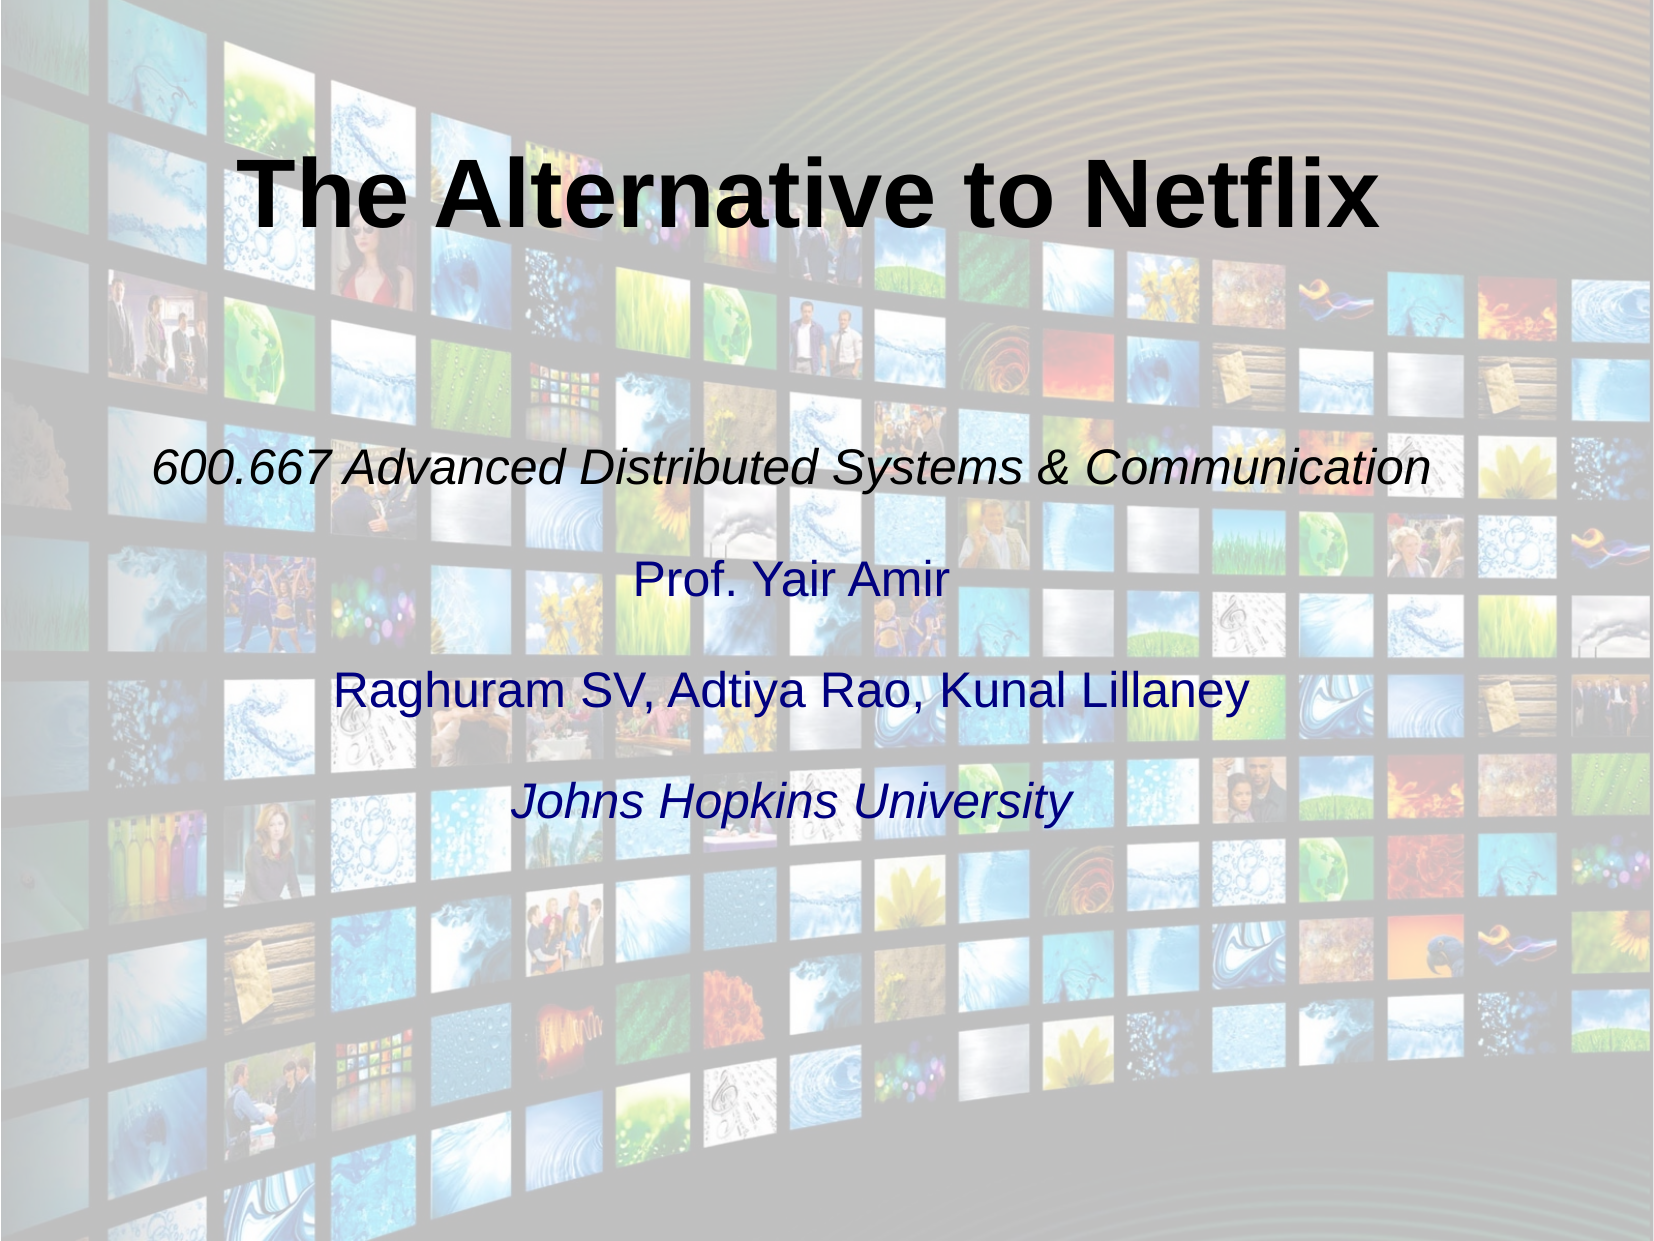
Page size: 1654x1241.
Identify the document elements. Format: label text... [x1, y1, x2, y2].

title The Alternative to Netflix [82, 90, 1536, 298]
subtitle 600.667 Advanced Distributed Systems & Communication Prof. Yair Amir Raghuram SV, Adtiya Rao, Kunal Lillaney Johns Hopkins University [112, 337, 1471, 988]
picture [1, 0, 1654, 1241]
